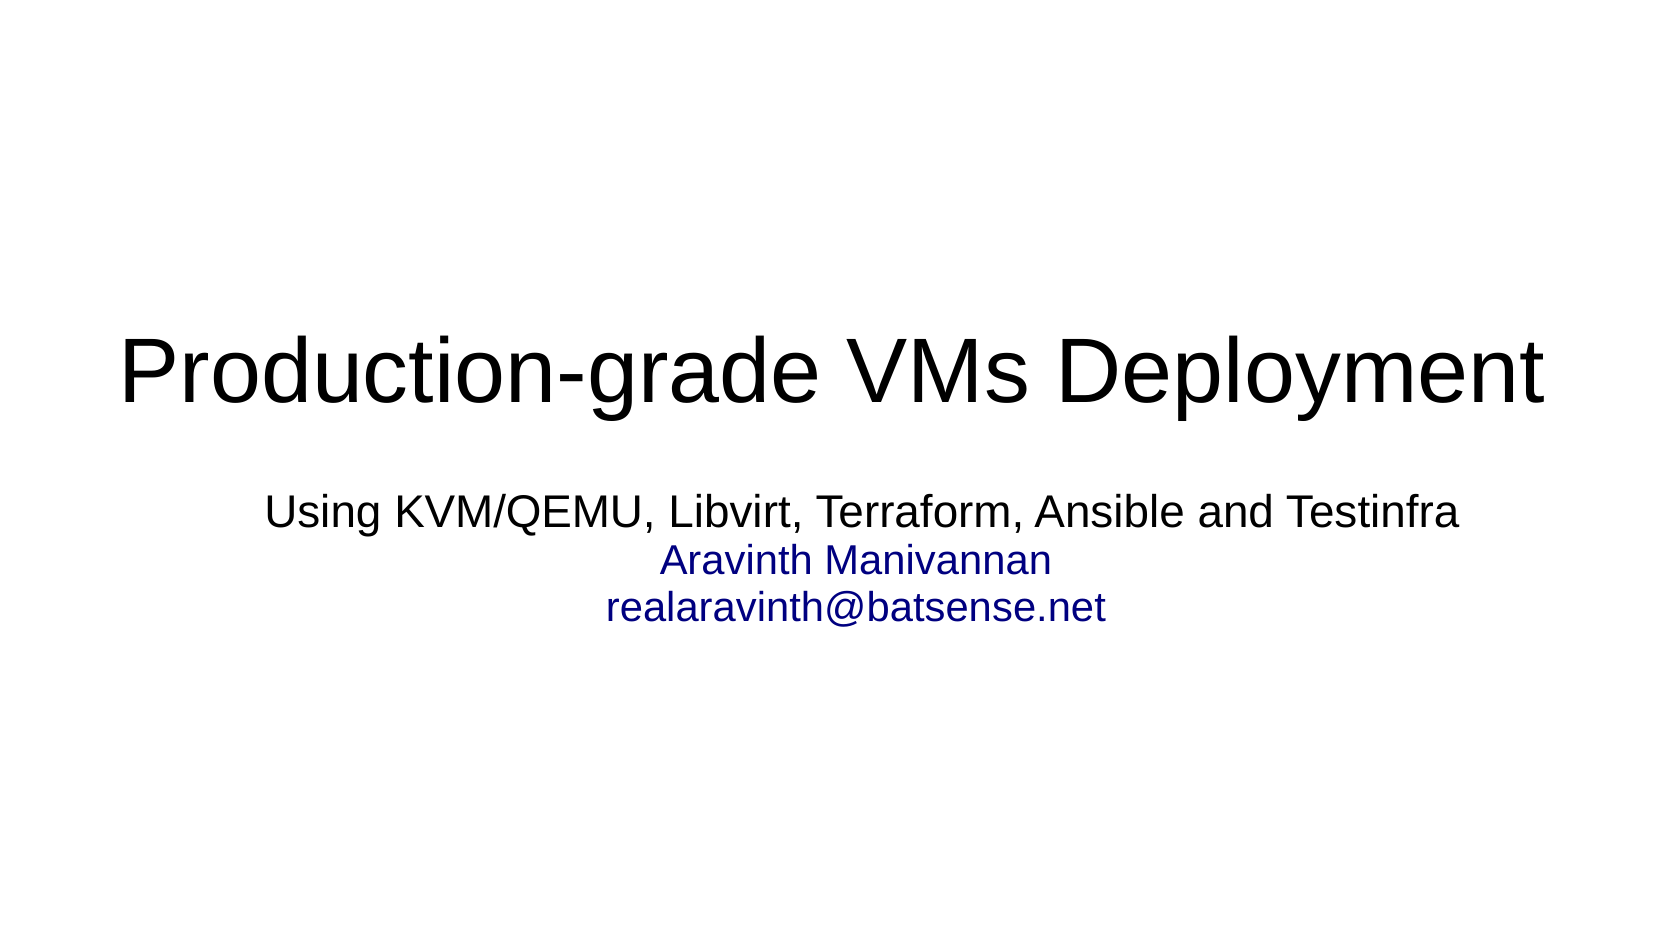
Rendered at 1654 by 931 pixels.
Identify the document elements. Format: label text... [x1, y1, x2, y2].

title Production-grade VMs Deployment [88, 292, 1577, 449]
subtitle Using KVM/QEMU, Libvirt, Terraform, Ansible and Testinfra Aravinth Manivannan realaravinth@batsense.net [174, 482, 1538, 681]
